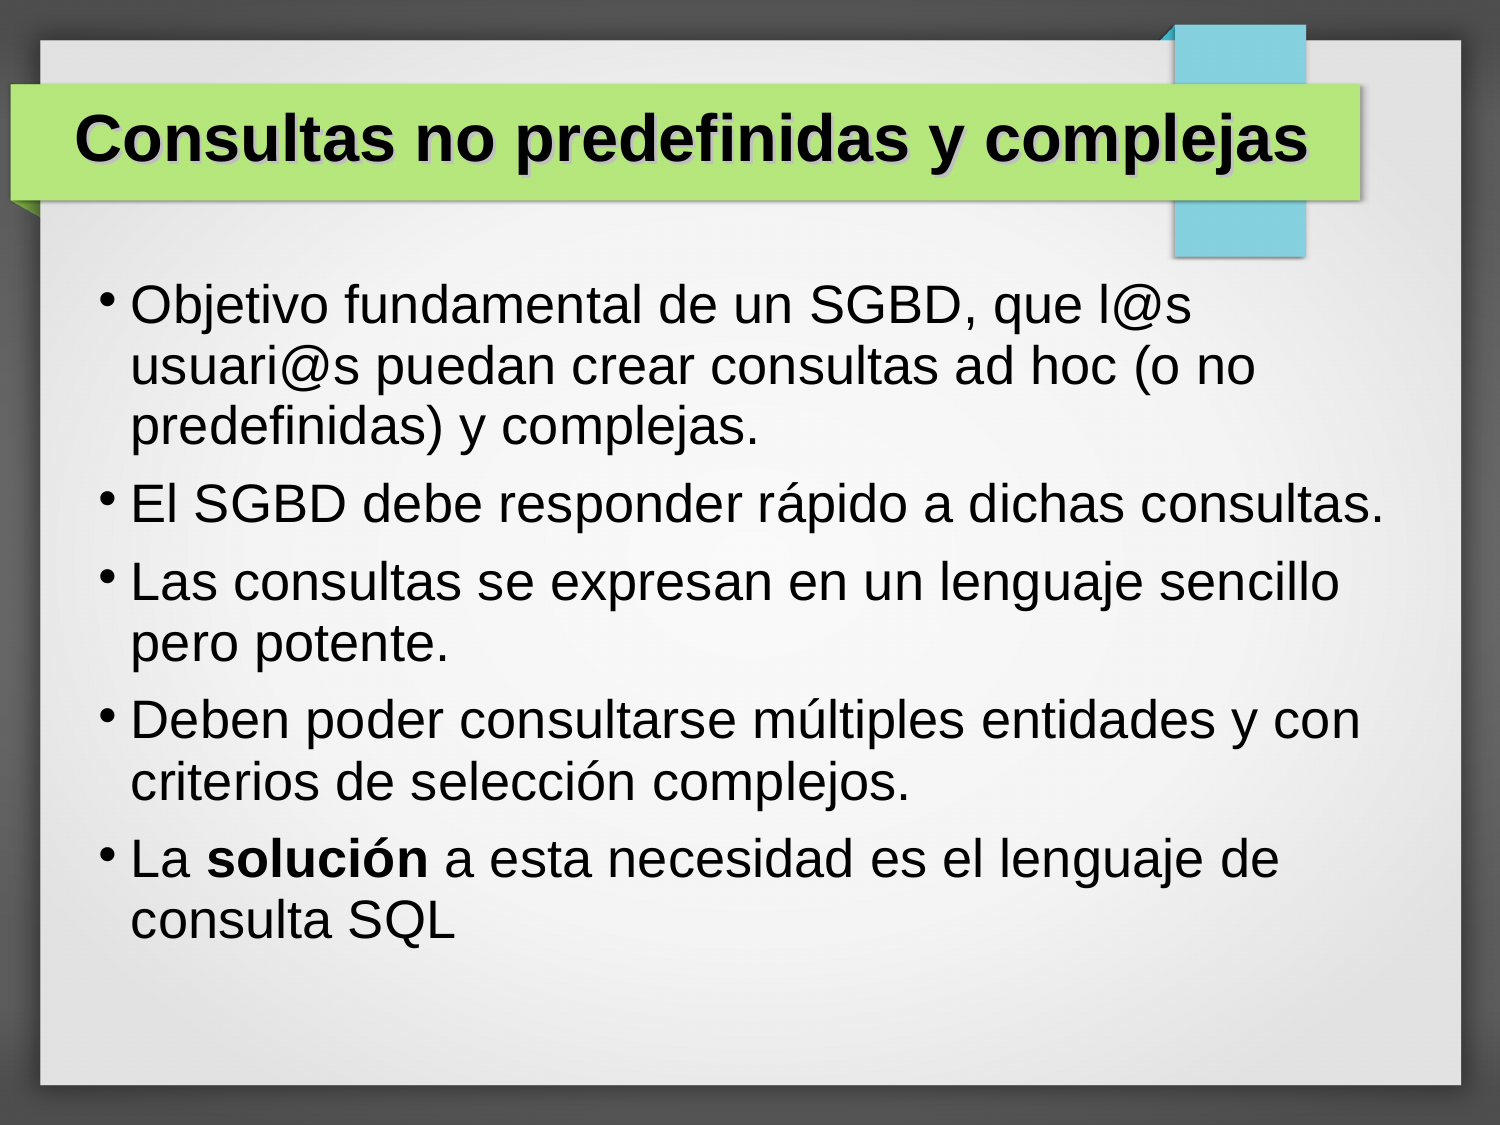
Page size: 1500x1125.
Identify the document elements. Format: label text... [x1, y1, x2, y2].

title Consultas no predefinidas y complejas [35, 85, 1359, 193]
list Objetivo fundamental de un SGBD, que l@s usuari@s puedan crear consultas ad hoc (o no predefinidas) y complejas. El SGBD debe responder rápido a dichas consultas. Las consultas se expresan en un lenguaje sencillo pero potente. Deben poder consultarse múltiples entidades y con criterios de selección complejos. La solución a esta necesidad es el lenguaje de consulta SQL [75, 267, 1426, 1004]
picture [0, 0, 1500, 1125]
